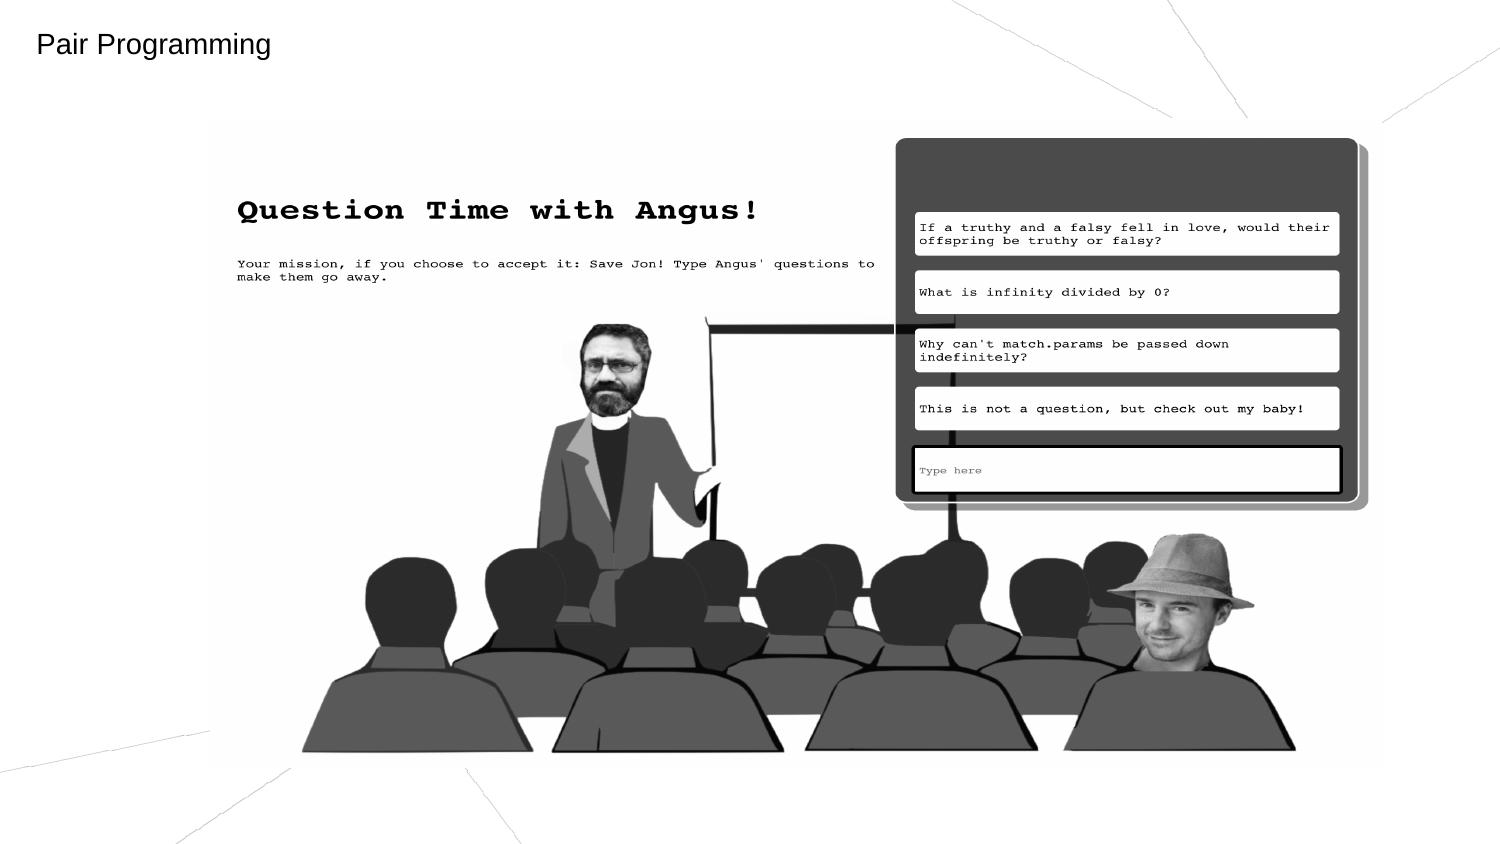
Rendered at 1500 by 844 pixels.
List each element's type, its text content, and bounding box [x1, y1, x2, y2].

picture [0, 0, 1500, 844]
subtitle Pair Programming [21, 10, 357, 68]
